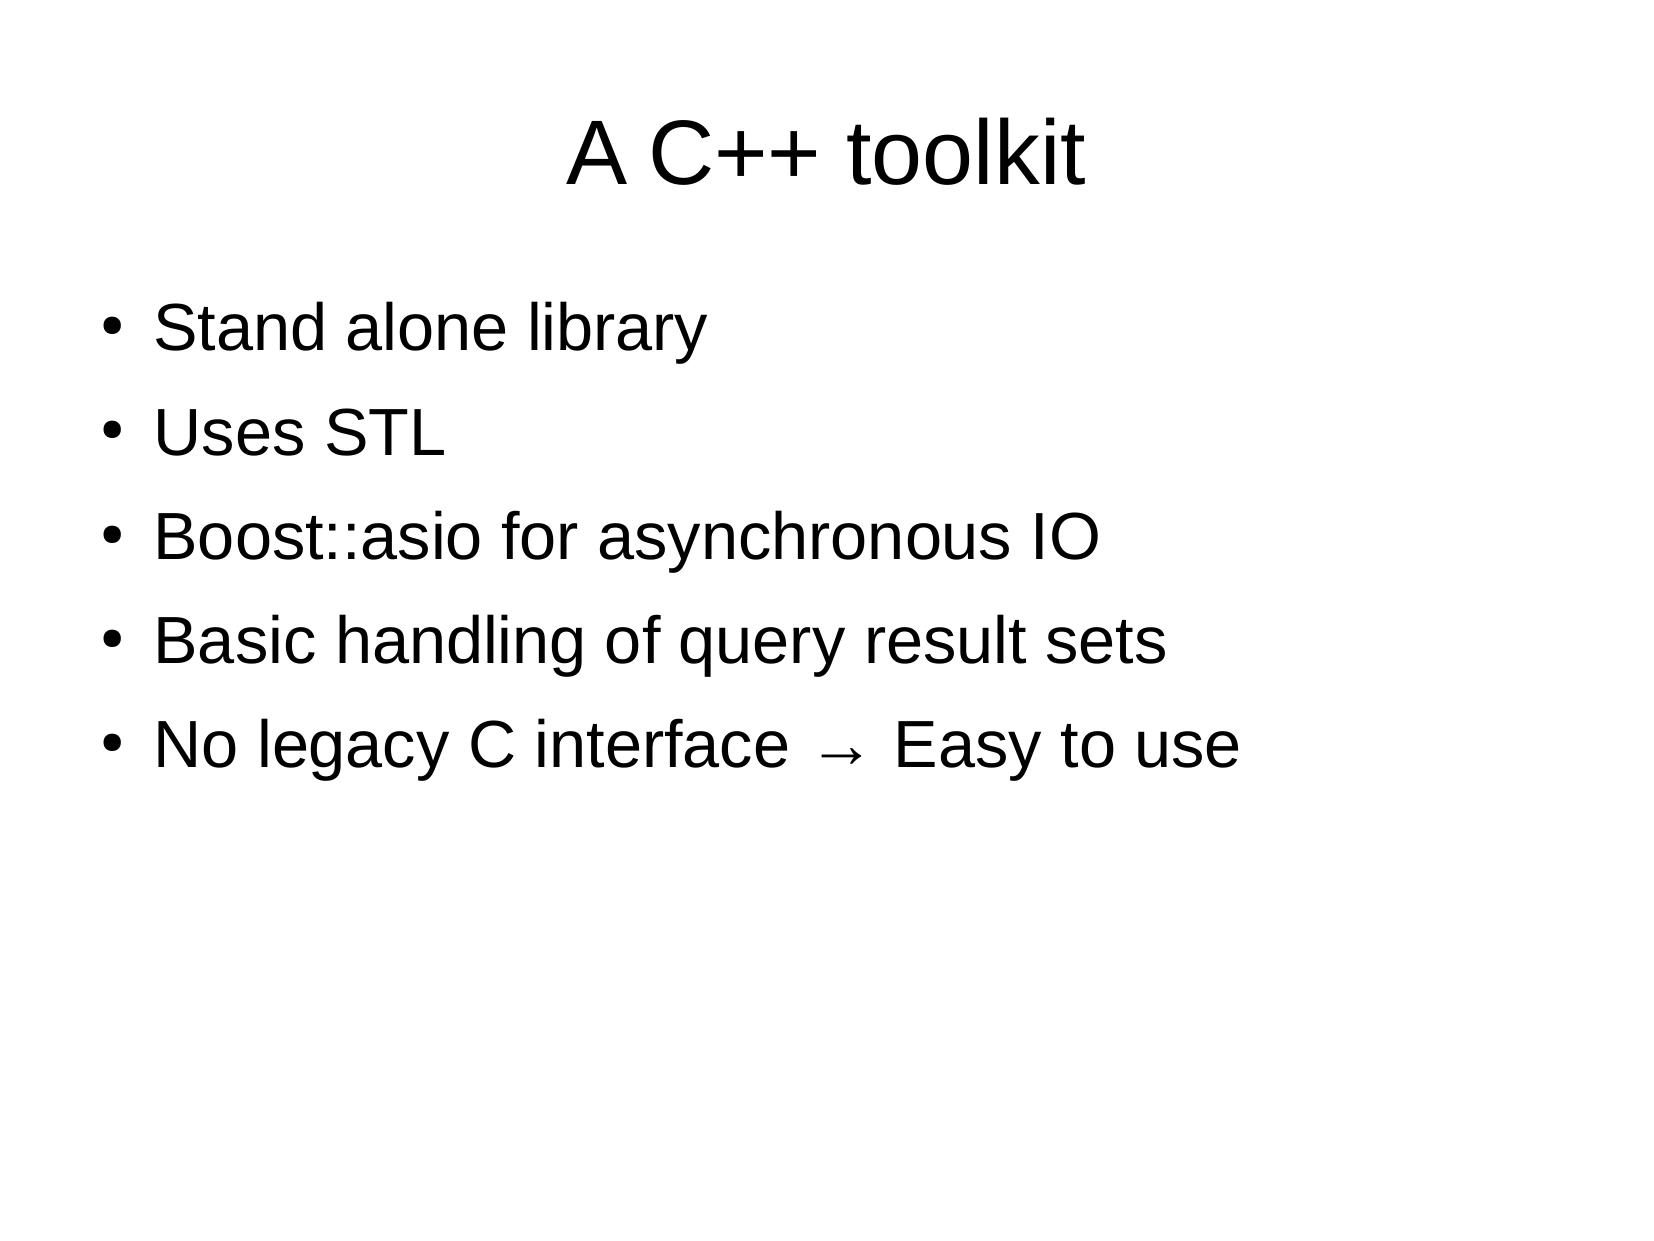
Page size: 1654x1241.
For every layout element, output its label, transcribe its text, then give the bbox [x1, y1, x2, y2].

title A C++ toolkit [82, 49, 1571, 257]
list Stand alone library Uses STL Boost::asio for asynchronous IO Basic handling of query result sets No legacy C interface → Easy to use [82, 290, 1571, 1004]
